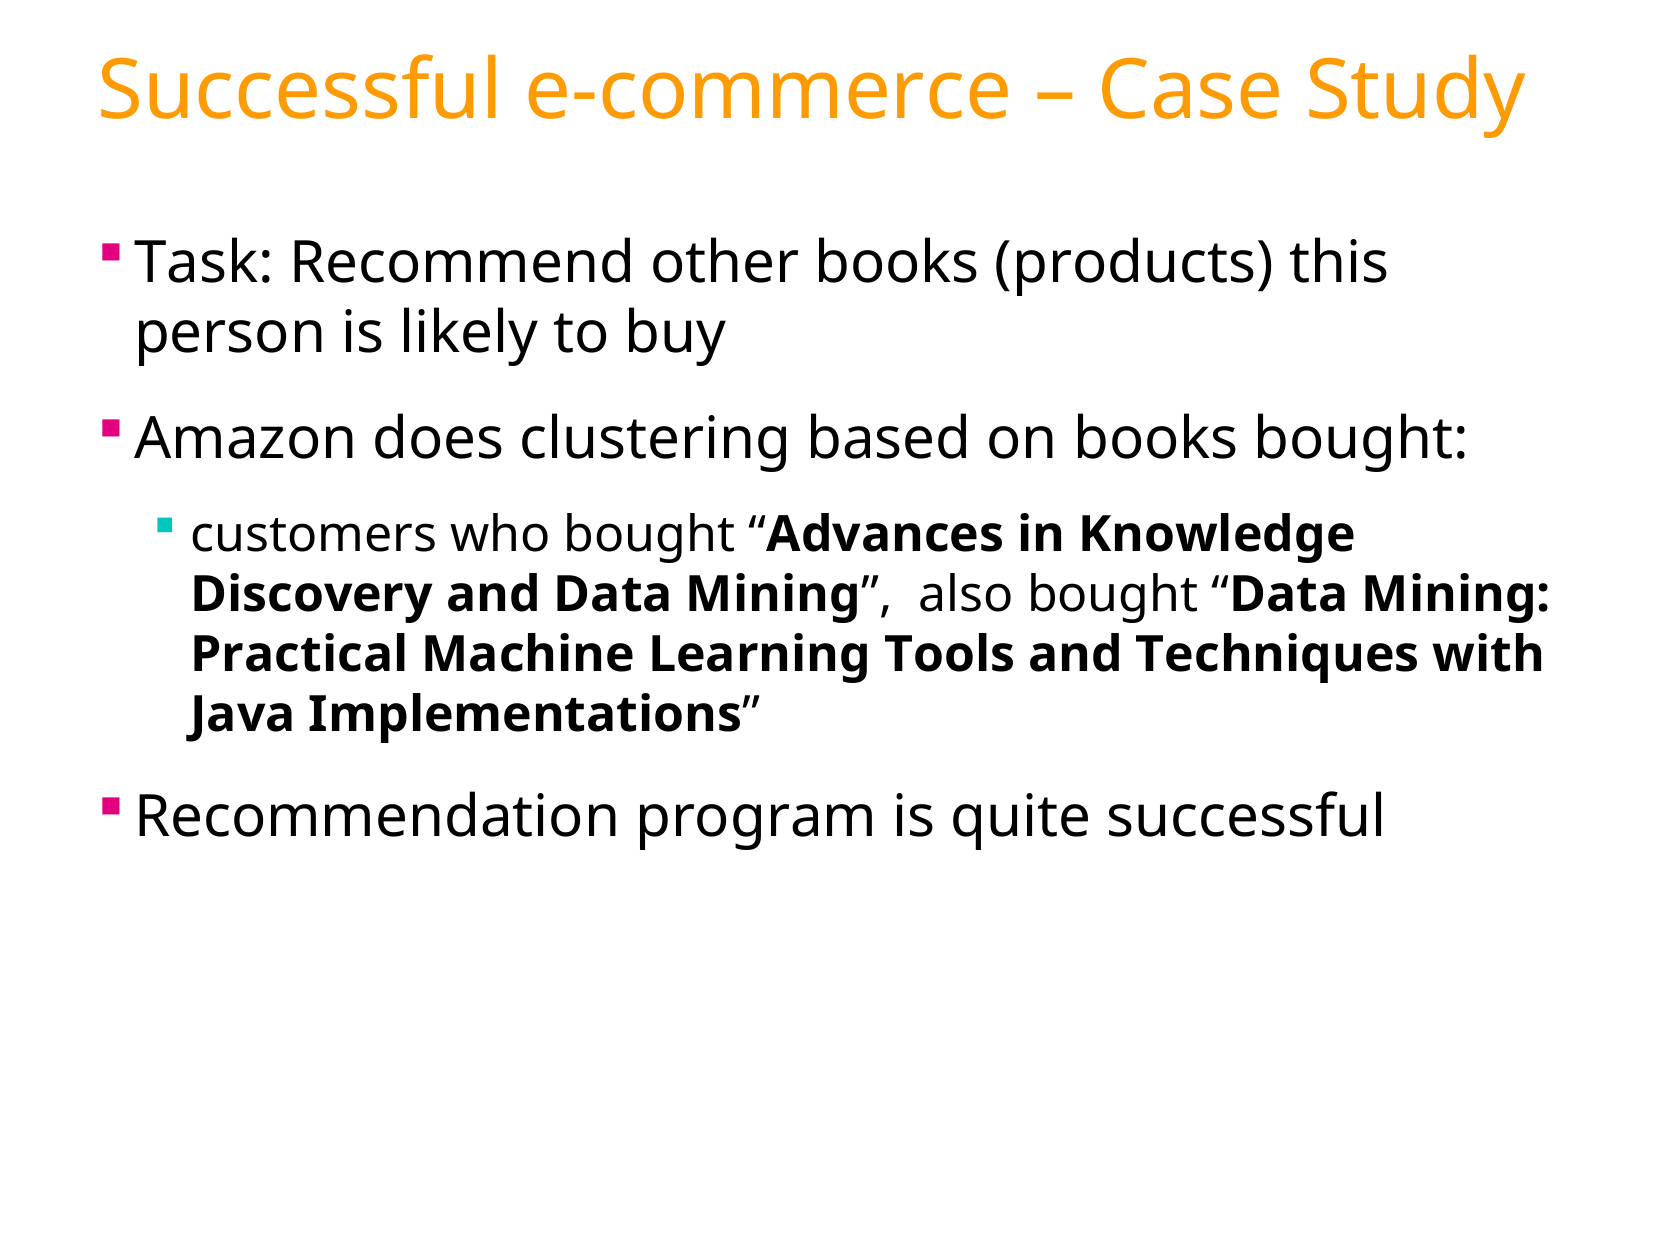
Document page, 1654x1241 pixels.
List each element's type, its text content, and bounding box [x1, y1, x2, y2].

title Successful e-commerce – Case Study [82, 30, 1585, 155]
list Task: Recommend other books (products) this person is likely to buy Amazon does clustering based on books bought: customers who bought “Advances in Knowledge Discovery and Data Mining”, also bought “Data Mining: Practical Machine Learning Tools and Techniques with Java Implementations” Recommendation program is quite successful [82, 216, 1585, 858]
